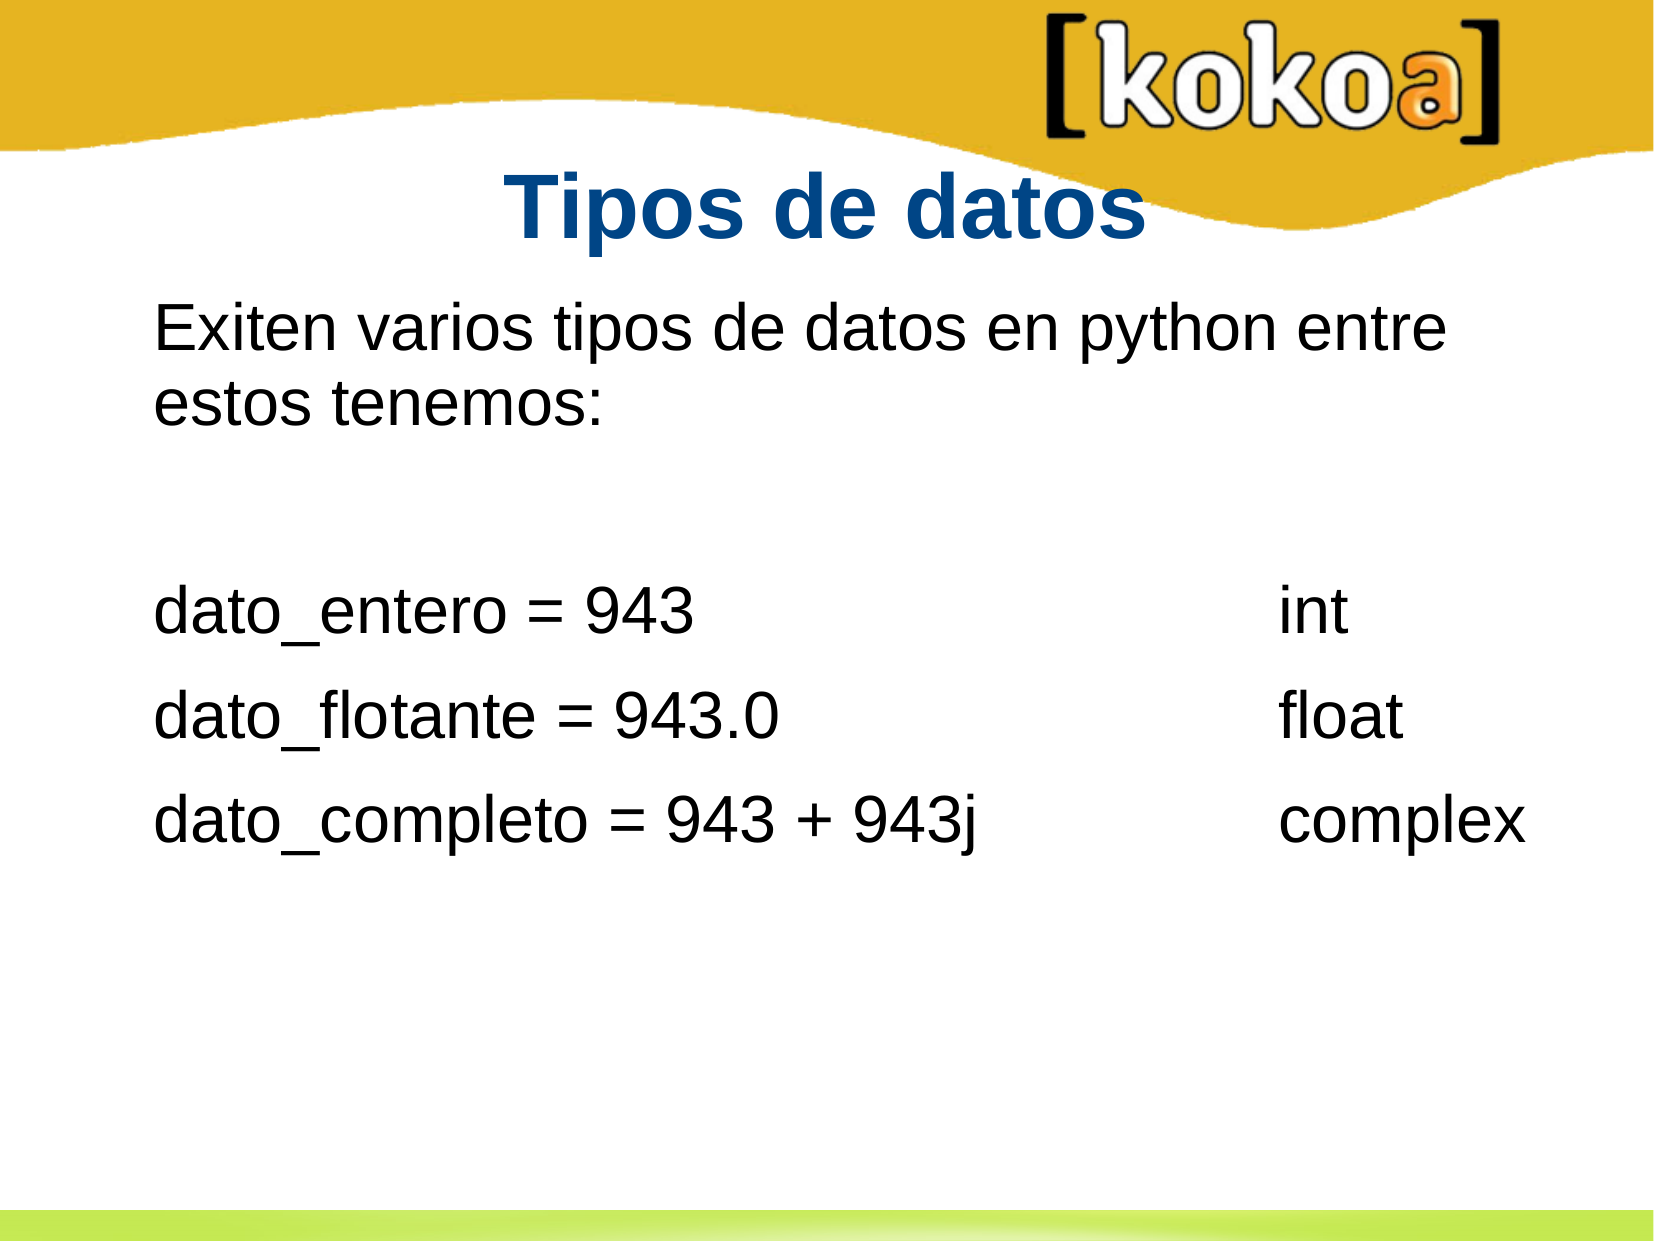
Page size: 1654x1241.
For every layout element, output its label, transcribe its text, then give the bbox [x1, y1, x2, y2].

title Tipos de datos [82, 103, 1571, 290]
list Exiten varios tipos de datos en python entre estos tenemos: dato_entero = 943 int dato_flotante = 943.0 float dato_completo = 943 + 943j complex [82, 290, 1571, 1010]
picture [0, 1210, 1654, 1241]
picture [0, 0, 1654, 488]
